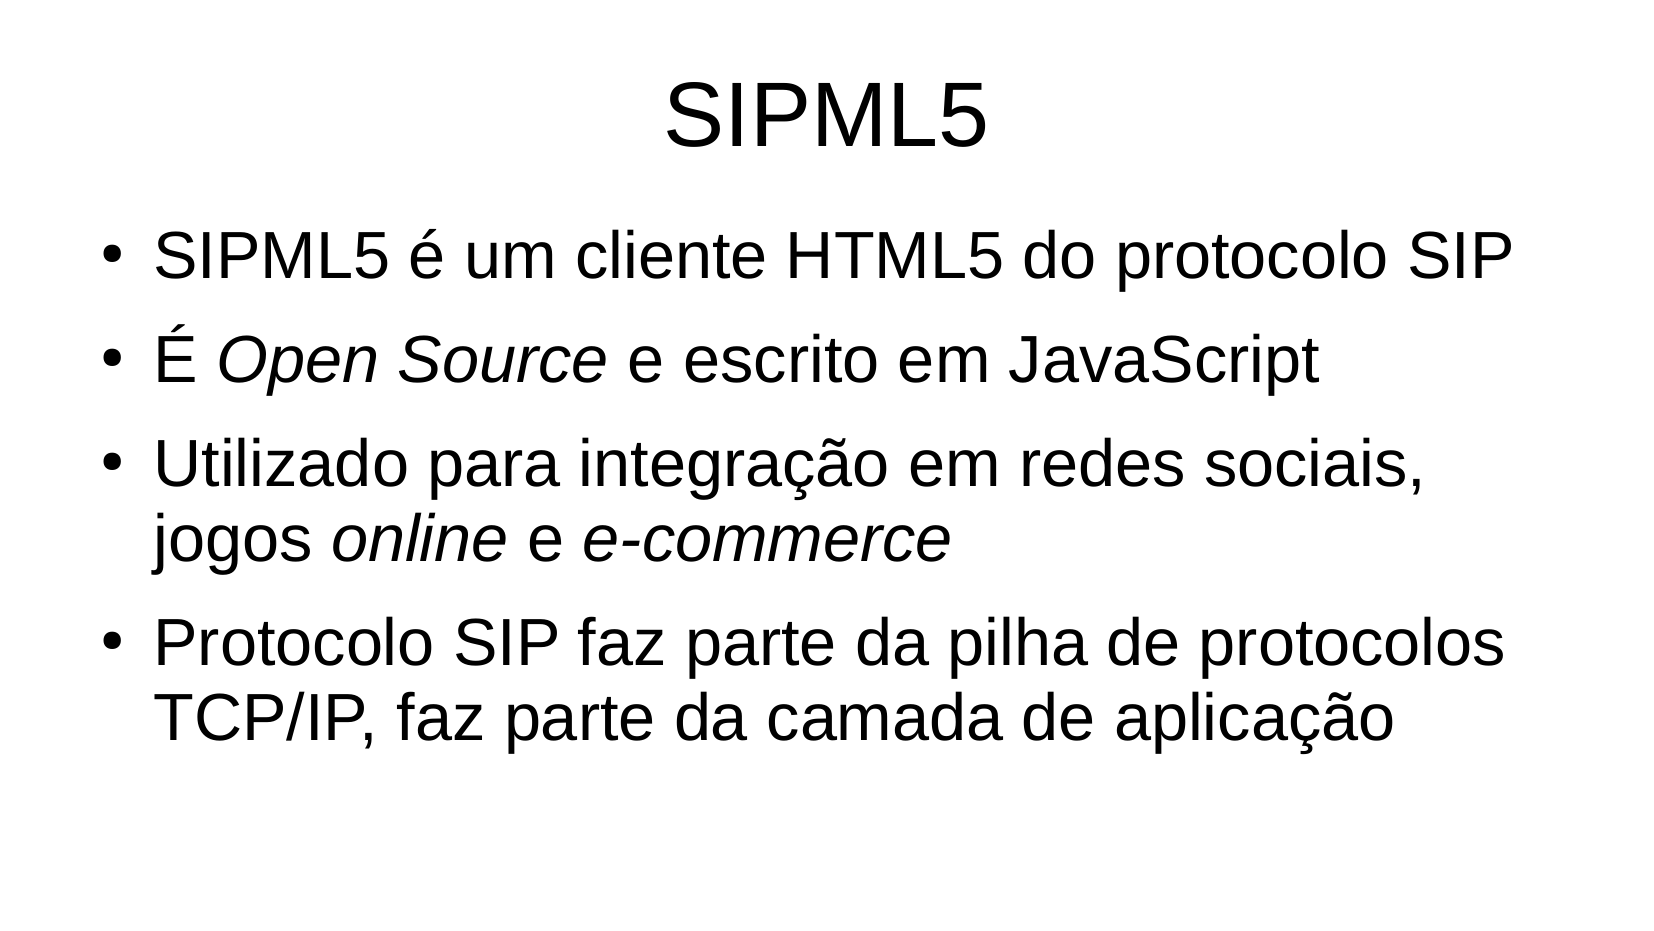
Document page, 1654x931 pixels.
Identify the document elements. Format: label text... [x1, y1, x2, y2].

list SIPML5 é um cliente HTML5 do protocolo SIP É Open Source e escrito em JavaScript Utilizado para integração em redes sociais, jogos online e e-commerce Protocolo SIP faz parte da pilha de protocolos TCP/IP, faz parte da camada de aplicação [82, 217, 1571, 758]
title SIPML5 [82, 37, 1571, 193]
